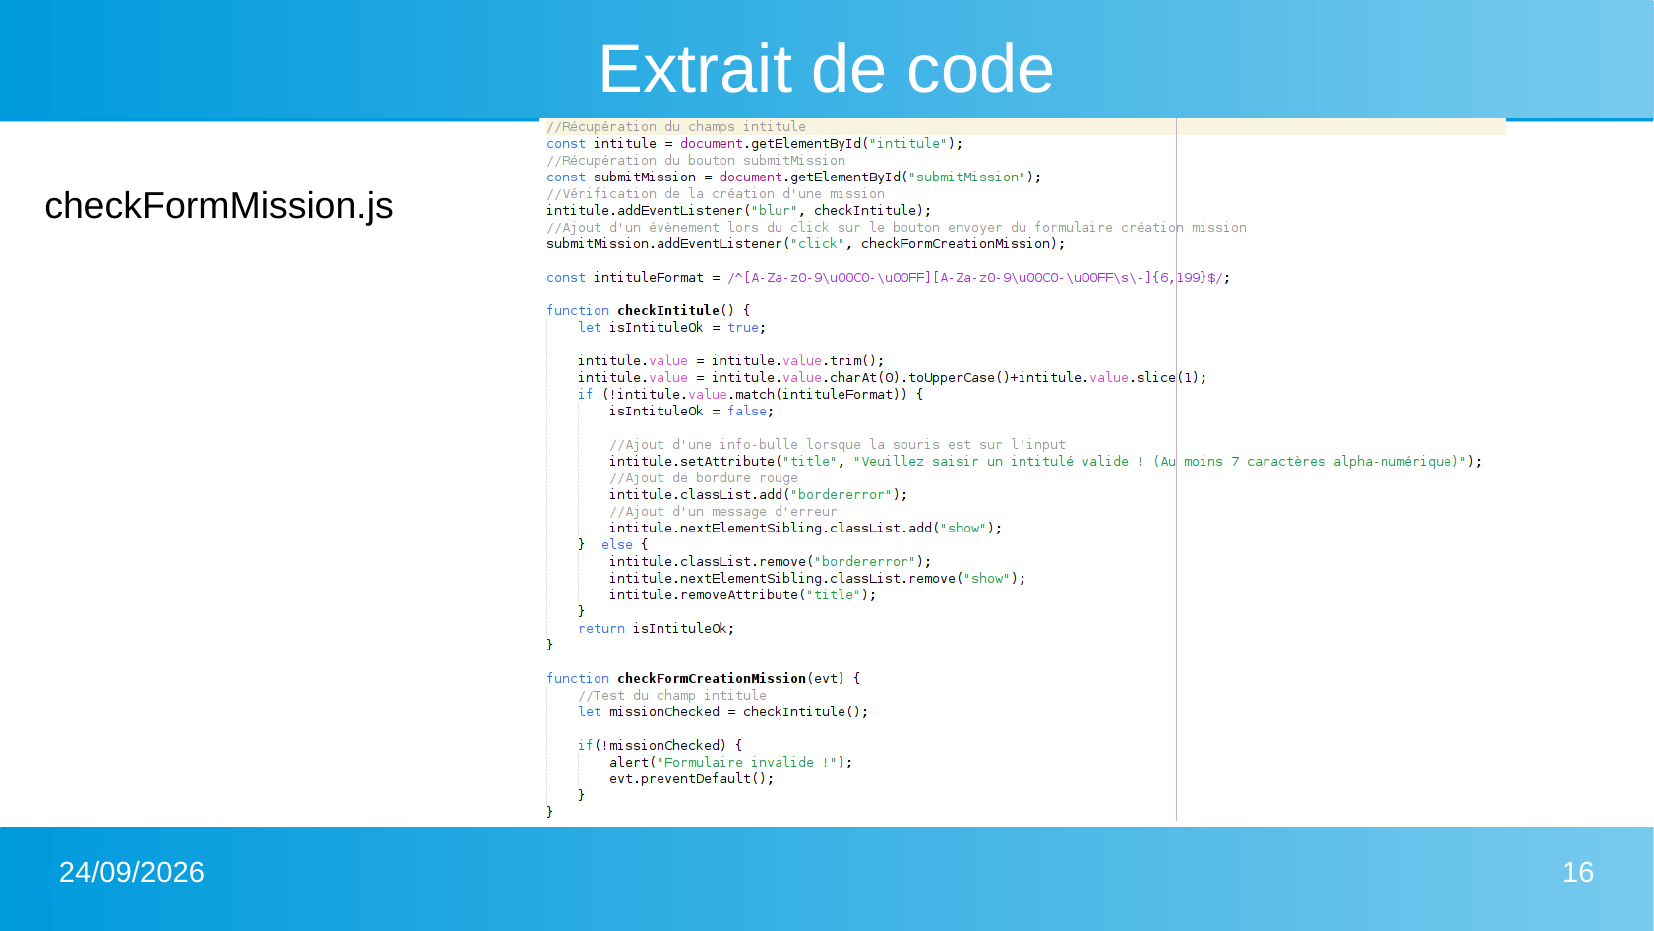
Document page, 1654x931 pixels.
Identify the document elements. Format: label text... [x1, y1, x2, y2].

title Extrait de code [59, 29, 1595, 108]
text_box checkFormMission.js [29, 177, 709, 234]
picture [539, 118, 1506, 827]
